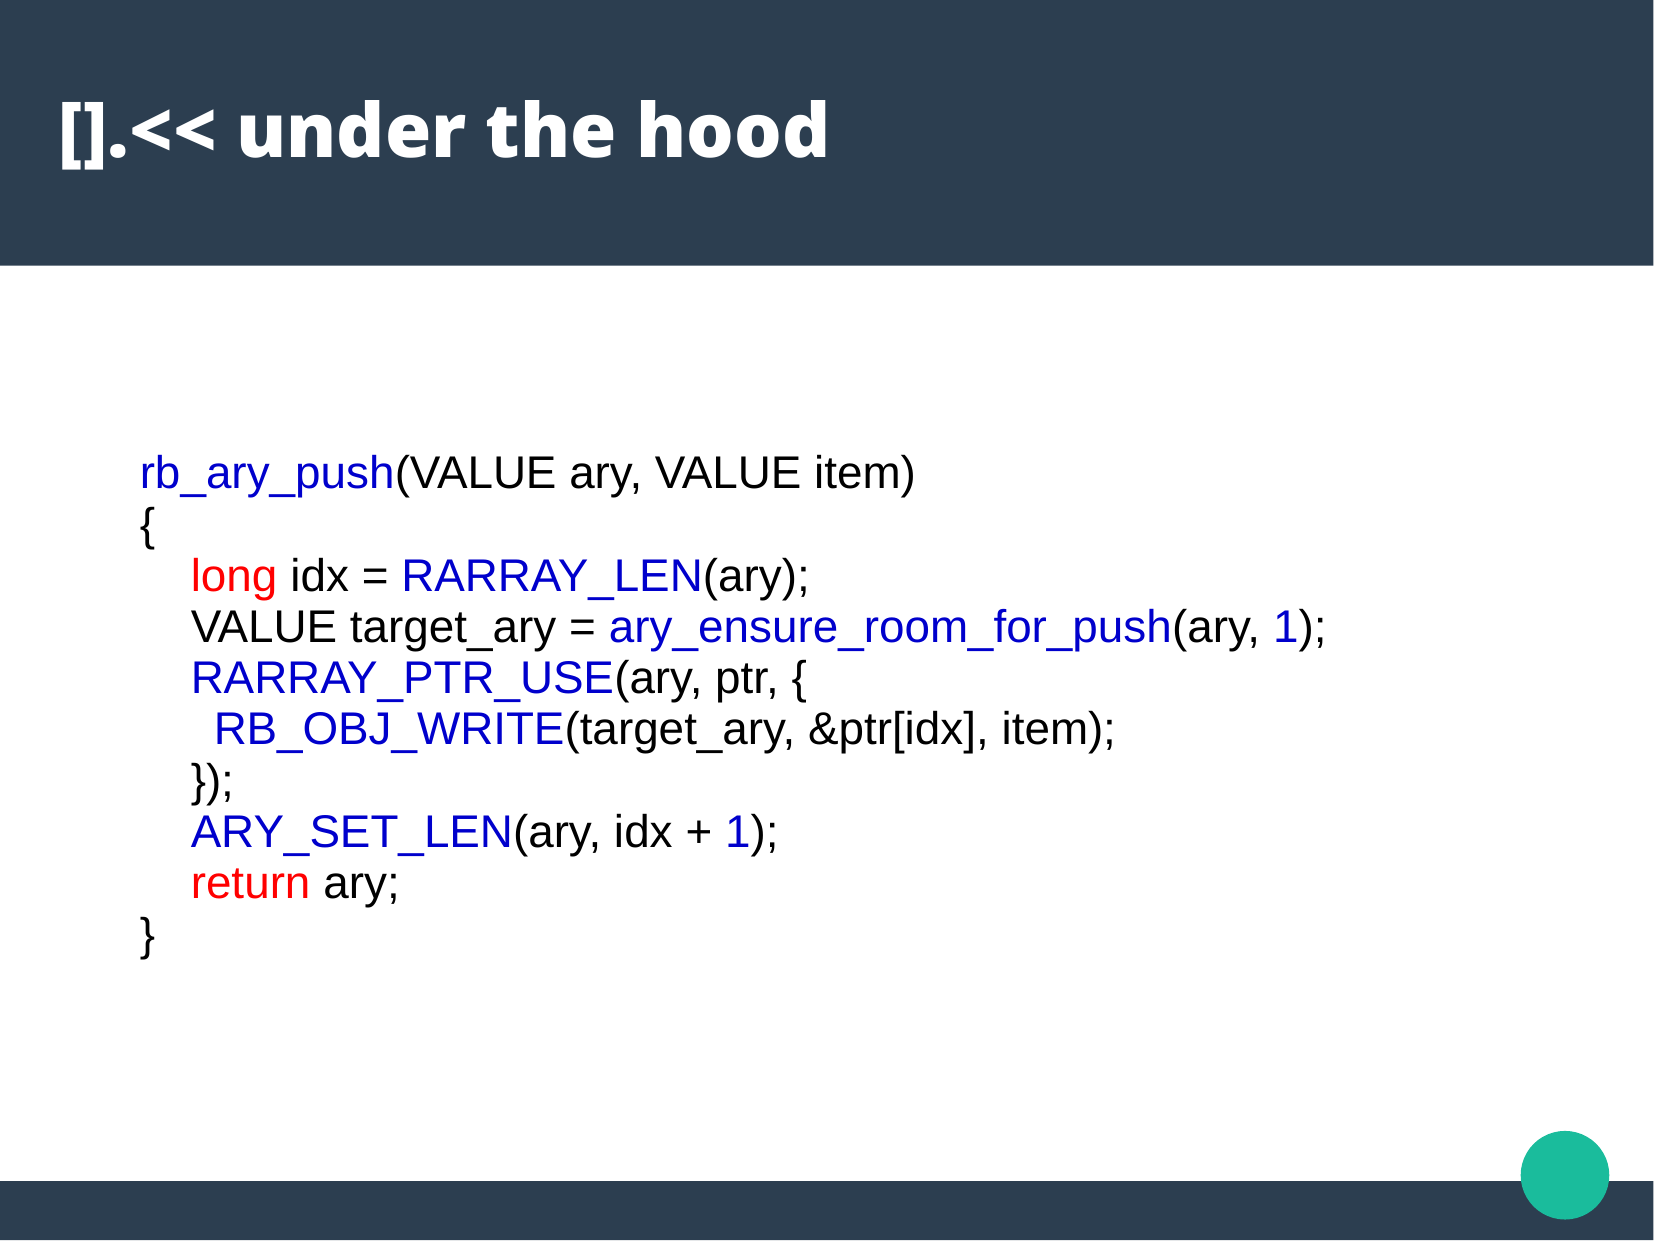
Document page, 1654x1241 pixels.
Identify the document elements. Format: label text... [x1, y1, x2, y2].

title [].<< under the hood [59, 49, 1595, 207]
text_box rb_ary_push(VALUE ary, VALUE item) { long idx = RARRAY_LEN(ary); VALUE target_ary = ary_ensure_room_for_push(ary, 1); RARRAY_PTR_USE(ary, ptr, { RB_OBJ_WRITE(target_ary, &ptr[idx], item); }); ARY_SET_LEN(ary, idx + 1); return ary; } [125, 439, 1507, 1019]
list [59, 324, 1595, 1152]
